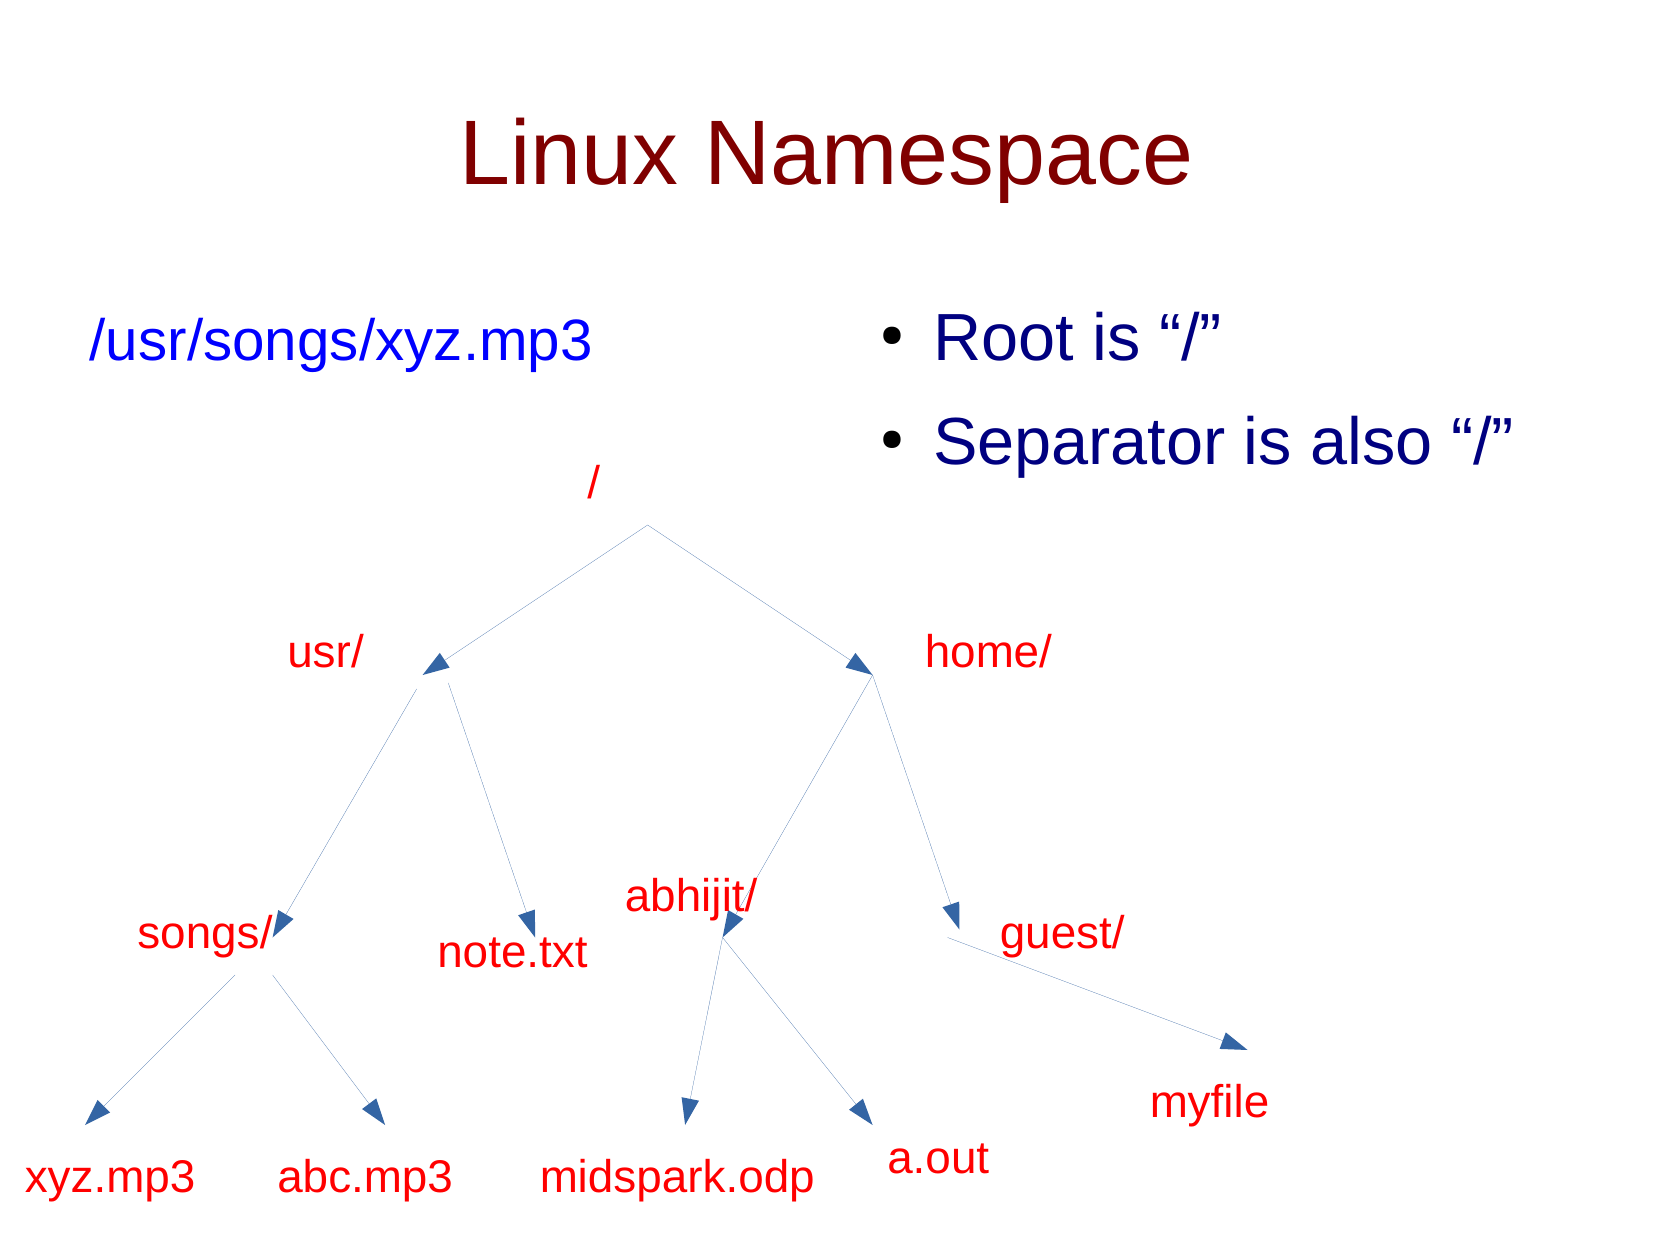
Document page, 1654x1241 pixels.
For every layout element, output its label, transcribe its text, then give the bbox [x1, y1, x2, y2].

text_box guest/ [985, 953, 1023, 967]
text_box / [572, 450, 761, 517]
text_box abhijit/ [610, 862, 798, 938]
text_box /usr/songs/xyz.mp3 [75, 300, 751, 380]
text_box a.out [872, 1125, 1136, 1192]
text_box home/ [910, 618, 1136, 685]
text_box usr/ [272, 618, 461, 685]
text_box midspark.odp [525, 1143, 836, 1210]
list Root is “/” Separator is also “/” [862, 300, 1571, 1094]
title Linux Namespace [82, 56, 1571, 249]
text_box songs/ [122, 900, 311, 967]
text_box abc.mp3 [262, 1143, 498, 1210]
text_box xyz.mp3 [10, 1143, 226, 1210]
text_box guest/ [985, 900, 1173, 967]
text_box myfile [1135, 1068, 1398, 1135]
text_box note.txt [422, 918, 648, 1013]
